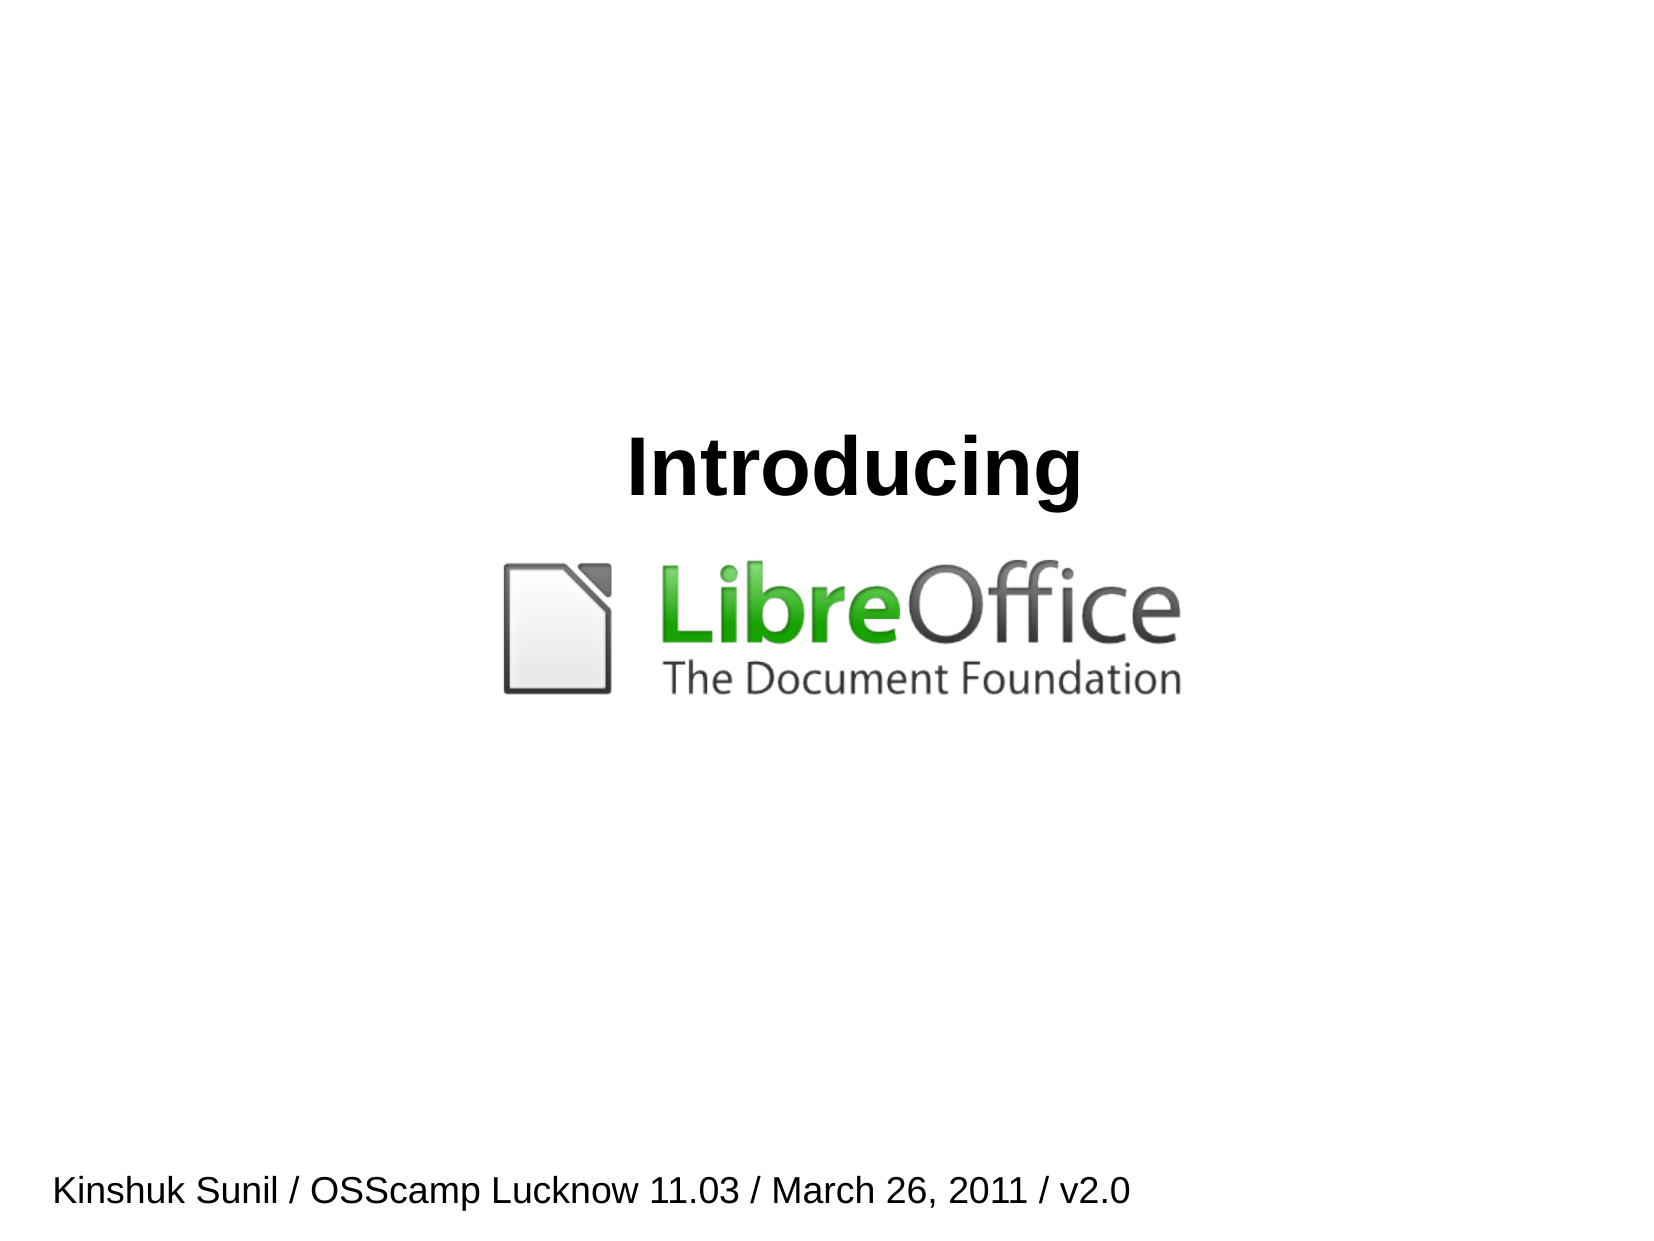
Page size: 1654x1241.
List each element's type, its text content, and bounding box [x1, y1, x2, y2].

text_box Introducing [611, 412, 1101, 521]
picture [449, 502, 1233, 753]
text_box Kinshuk Sunil / OSScamp Lucknow 11.03 / March 26, 2011 / v2.0 [37, 1162, 1201, 1220]
